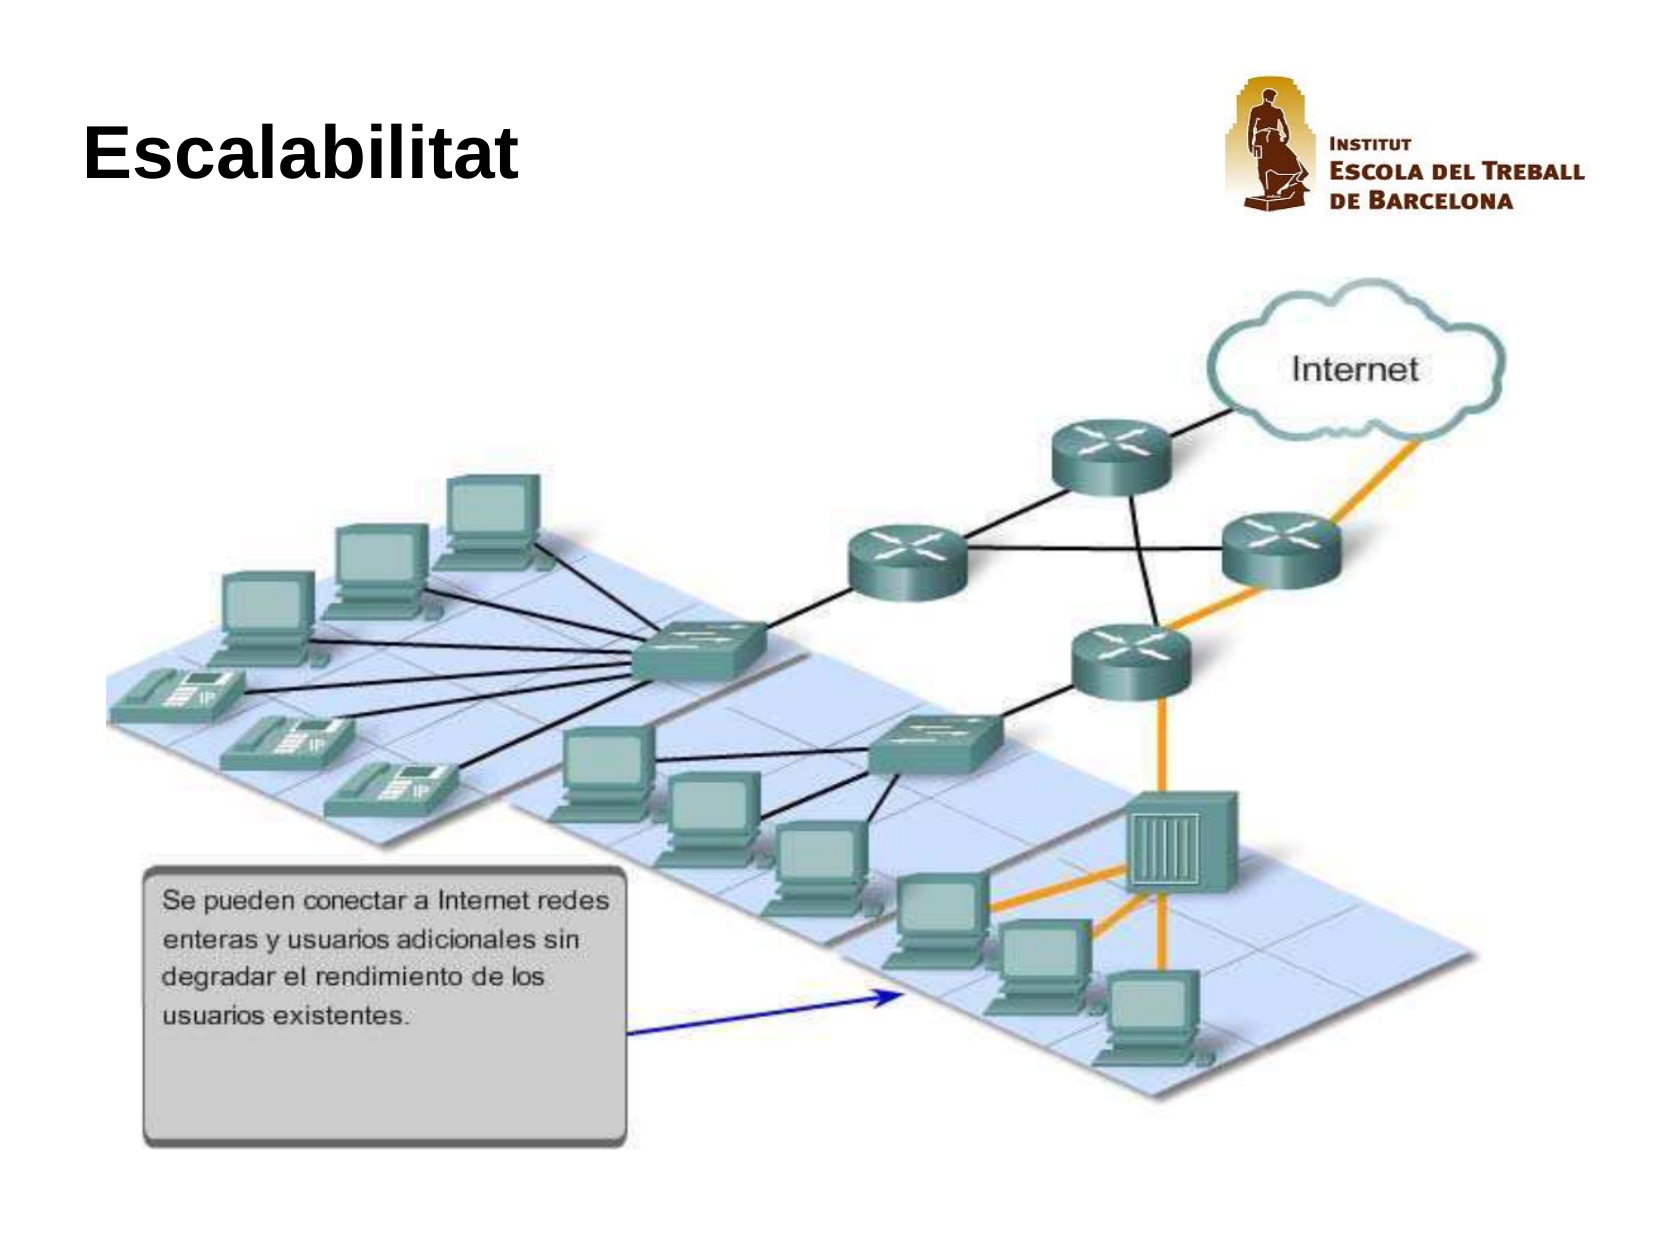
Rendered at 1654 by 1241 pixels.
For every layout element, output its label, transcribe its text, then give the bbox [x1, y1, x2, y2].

picture [1204, 70, 1595, 223]
title Escalabilitat [82, 49, 1571, 257]
picture [105, 276, 1509, 1150]
